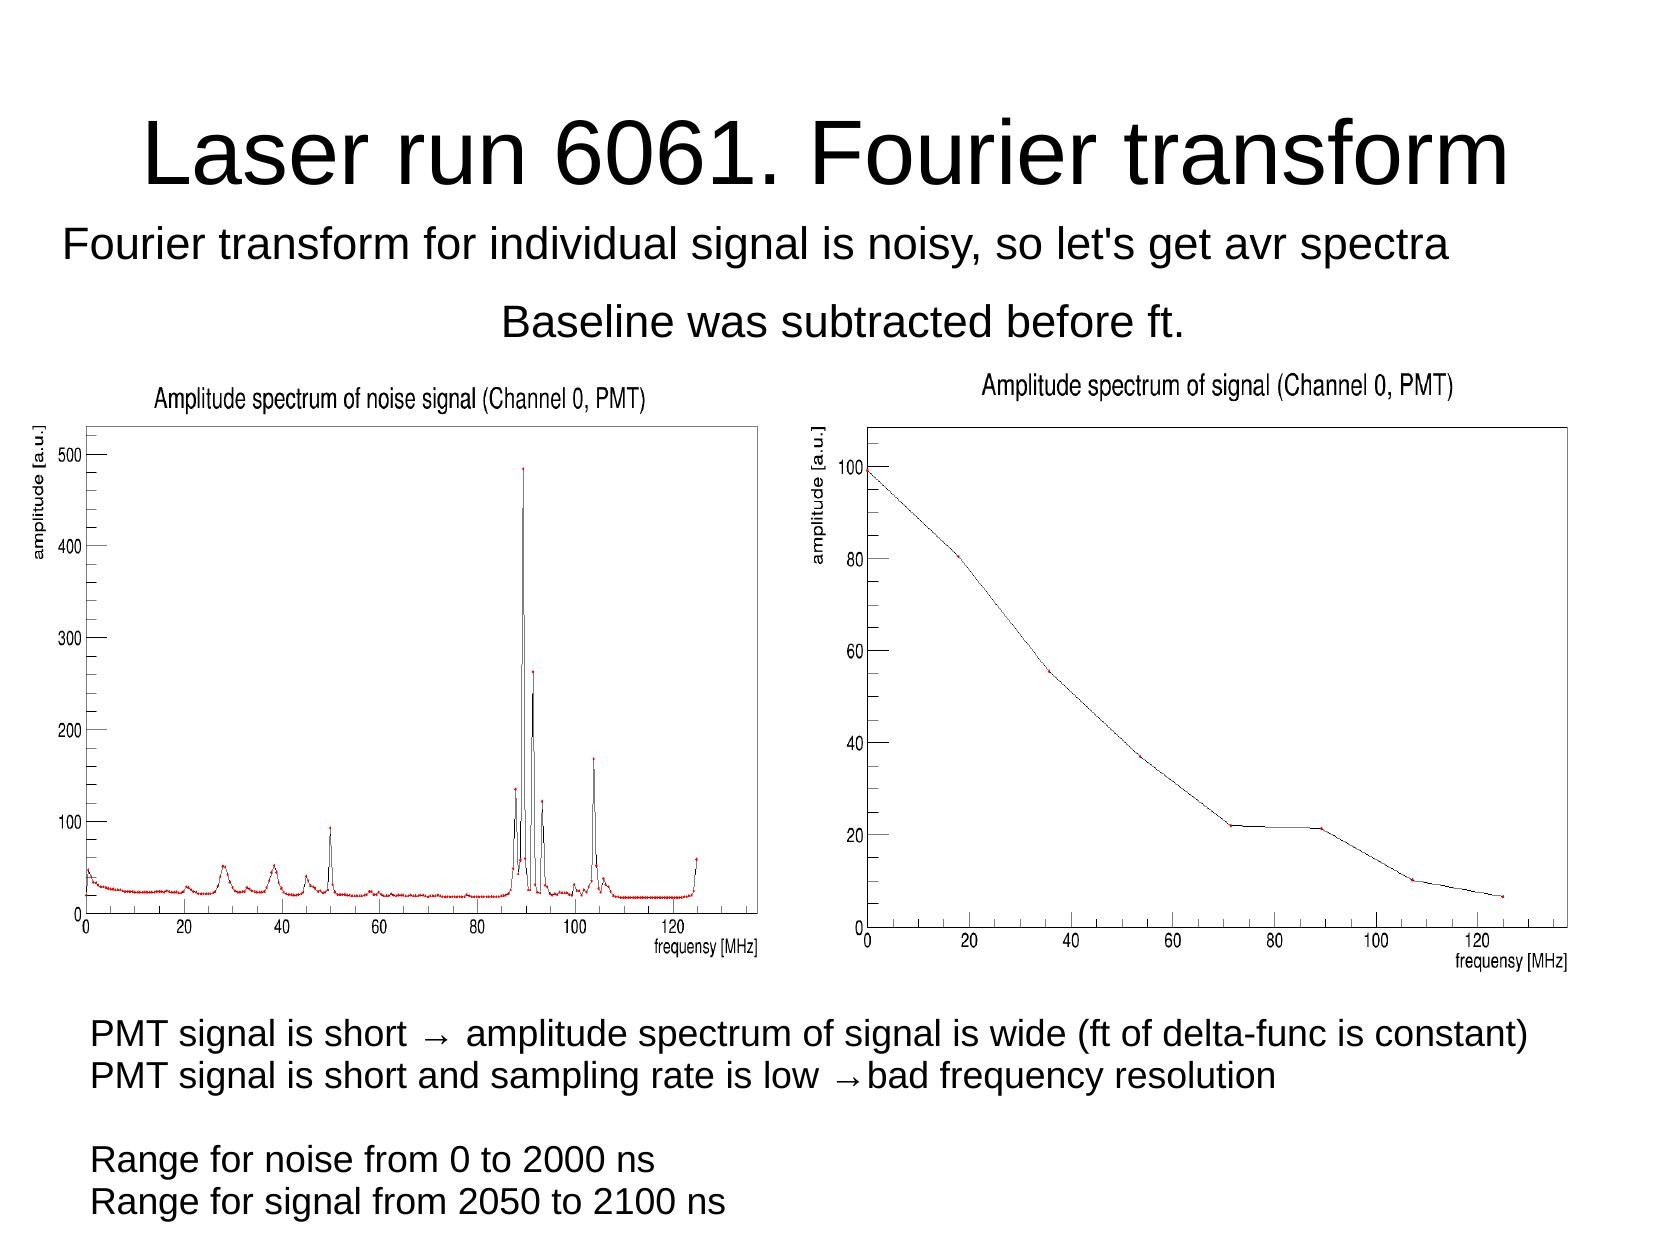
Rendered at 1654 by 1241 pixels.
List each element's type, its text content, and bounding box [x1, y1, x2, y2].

picture [2, 365, 1654, 989]
text_box PMT signal is short → amplitude spectrum of signal is wide (ft of delta-func is constant) PMT signal is short and sampling rate is low →bad frequency resolution Range for noise from 0 to 2000 ns Range for signal from 2050 to 2100 ns [75, 1005, 1591, 1230]
list Fourier transform for individual signal is noisy, so let's get avr spectra Baseline was subtracted before ft. [0, 218, 1651, 349]
title Laser run 6061. Fourier transform [82, 49, 1571, 218]
